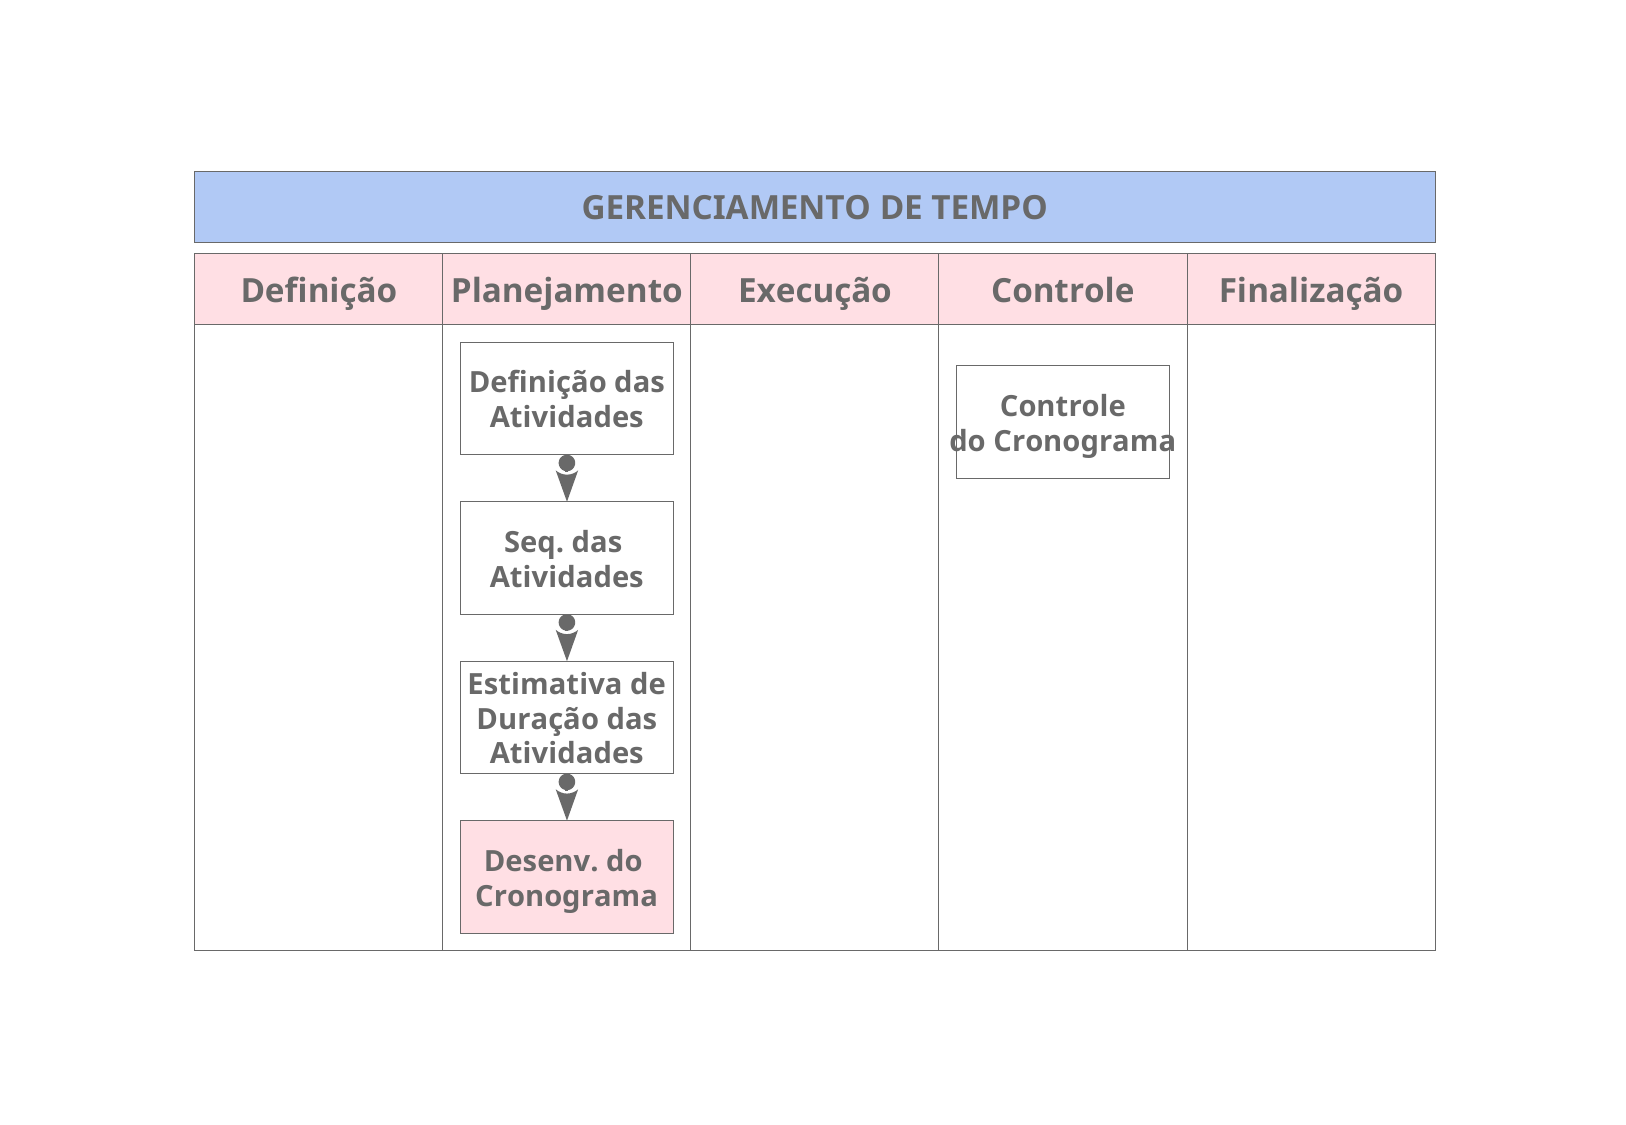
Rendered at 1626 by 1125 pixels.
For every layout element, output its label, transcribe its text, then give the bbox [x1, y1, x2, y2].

text_box Estimativa de Duração das Atividades [460, 661, 674, 774]
text_box Definição das Atividades [460, 342, 674, 455]
text_box [194, 325, 1436, 951]
text_box Finalização [1187, 253, 1436, 325]
text_box Seq. das Atividades [460, 501, 674, 615]
text_box Execução [690, 253, 938, 325]
text_box Controle [938, 253, 1187, 325]
text_box Planejamento [442, 253, 690, 325]
text_box Definição [194, 253, 442, 325]
text_box GERENCIAMENTO DE TEMPO [194, 171, 1436, 243]
text_box Controle do Cronograma [956, 365, 1170, 479]
text_box Desenv. do Cronograma [460, 820, 674, 934]
